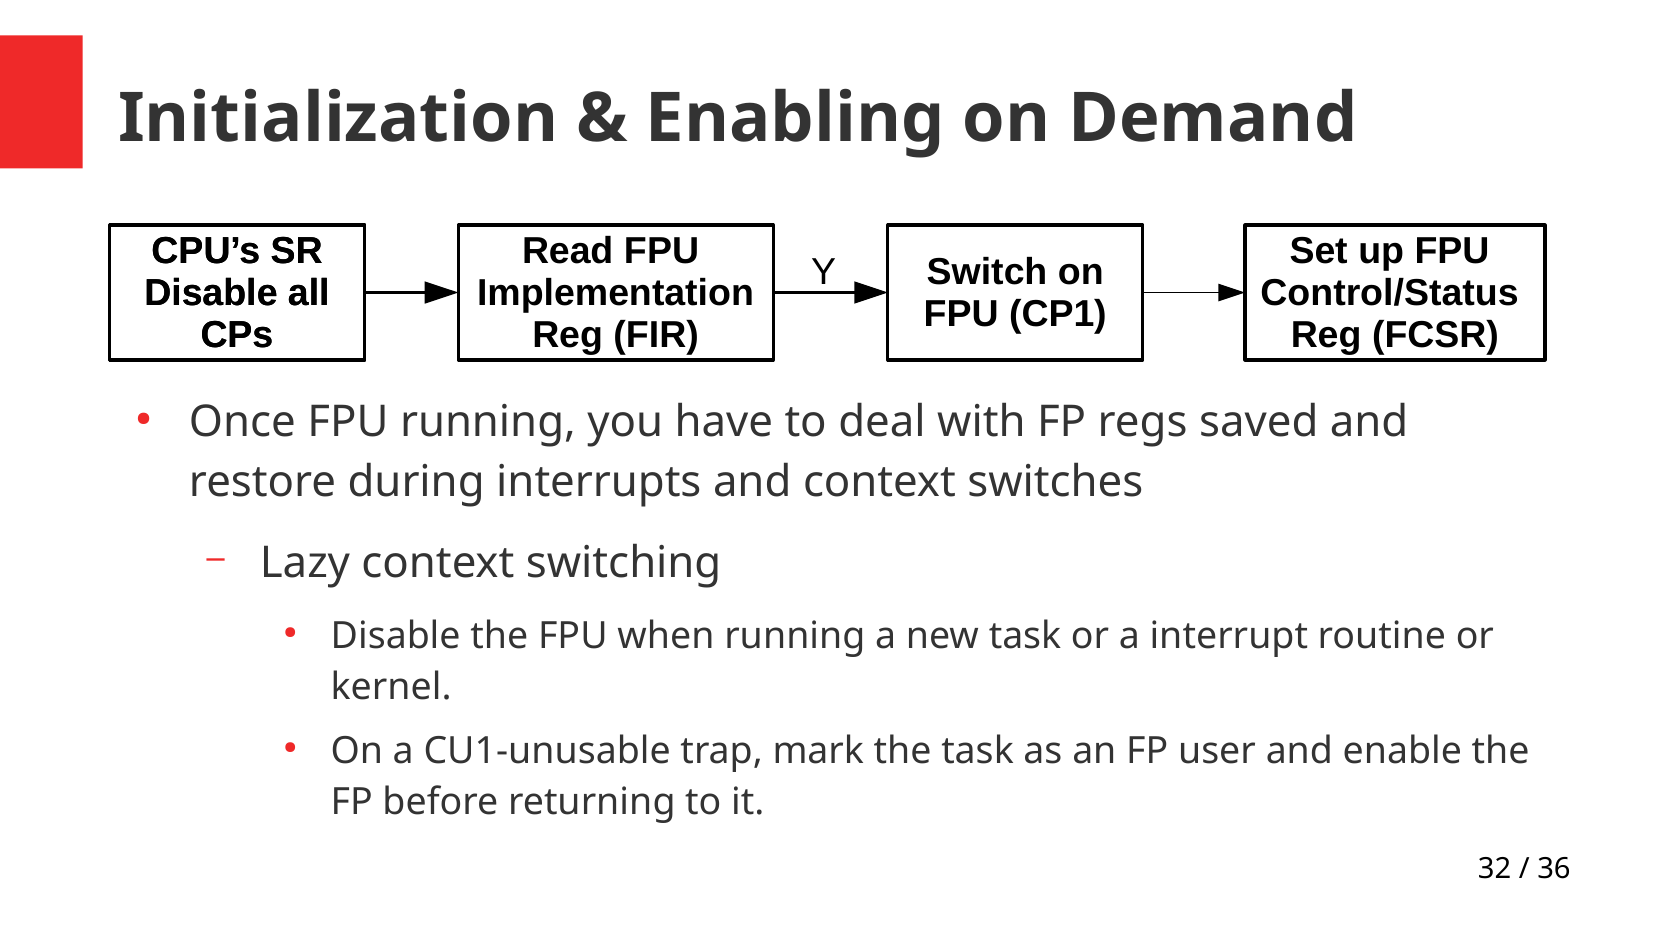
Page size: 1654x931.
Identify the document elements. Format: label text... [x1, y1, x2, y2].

text_box Read FPU Implementation Reg (FIR) [458, 225, 774, 361]
list Once FPU running, you have to deal with FP regs saved and restore during interrupts and context switches Lazy context switching Disable the FPU when running a new task or a interrupt routine or kernel. On a CU1-unusable trap, mark the task as an FP user and enable the FP before returning to it. [118, 390, 1536, 806]
text_box Switch on FPU (CP1) [887, 225, 1143, 361]
text_box Y [796, 243, 851, 294]
text_box CPU’s SR Disable all CPs [109, 225, 365, 361]
title Initialization & Enabling on Demand [118, 37, 1571, 193]
text_box Set up FPU Control/Status Reg (FCSR) [1245, 225, 1546, 361]
